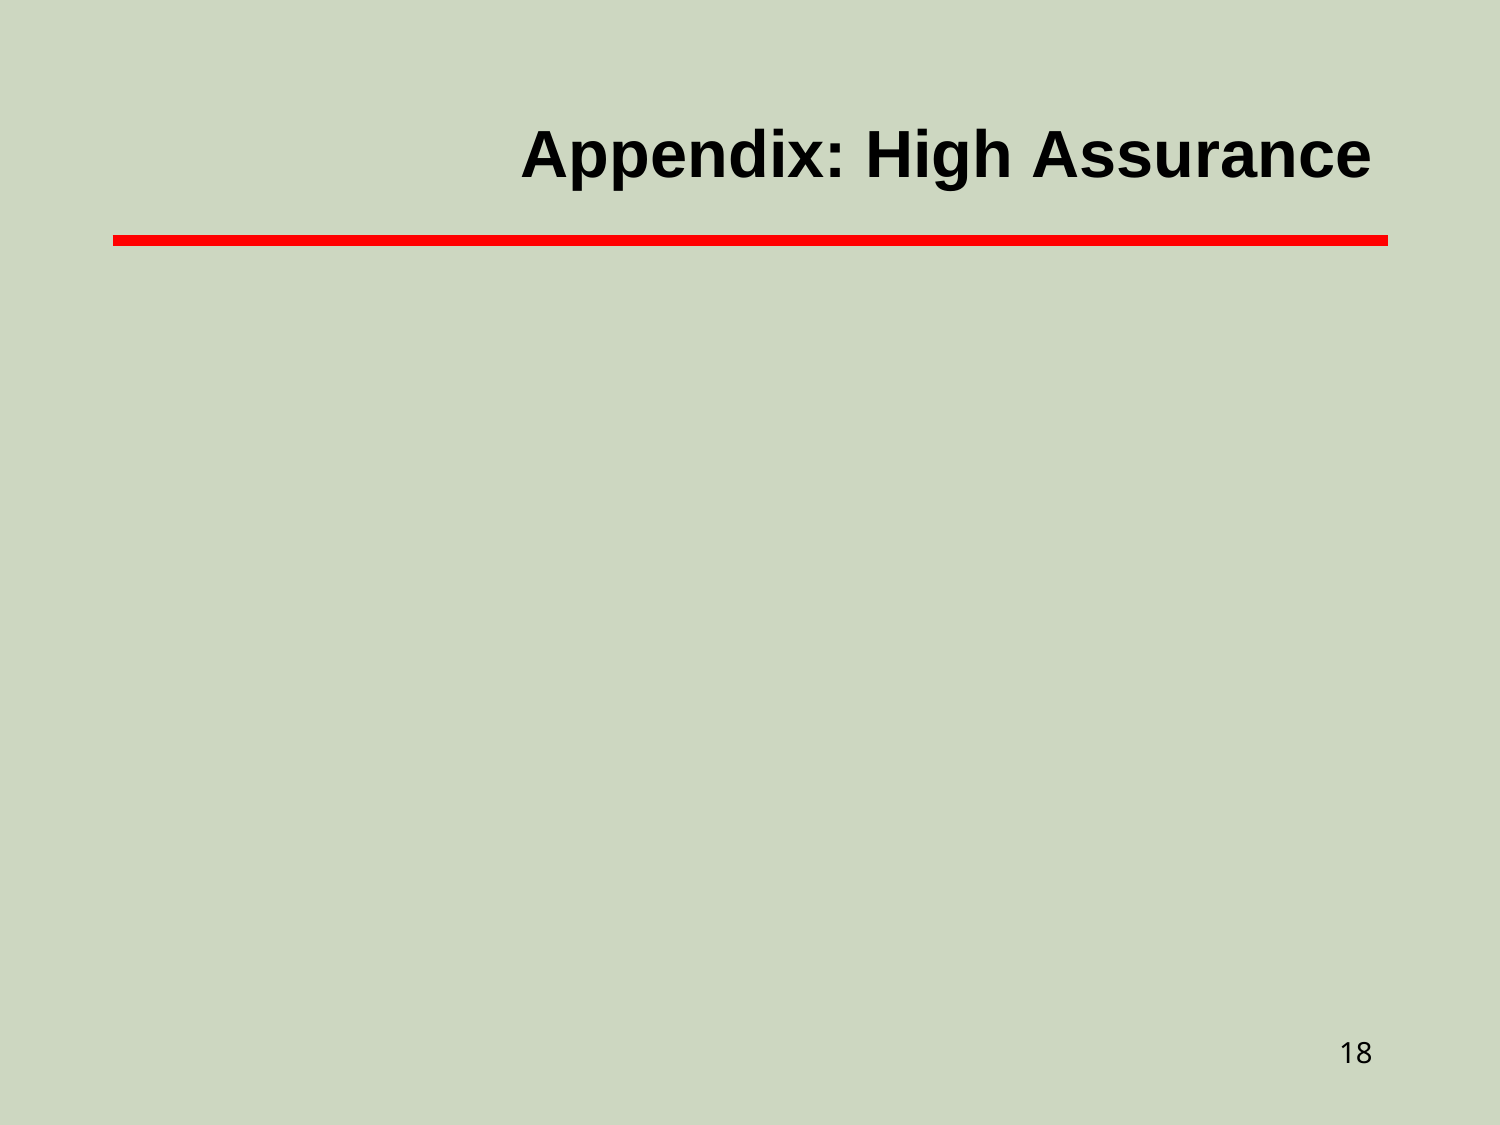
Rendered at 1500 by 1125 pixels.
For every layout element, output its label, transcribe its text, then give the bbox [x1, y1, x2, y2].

title Appendix: High Assurance [337, 85, 1388, 224]
